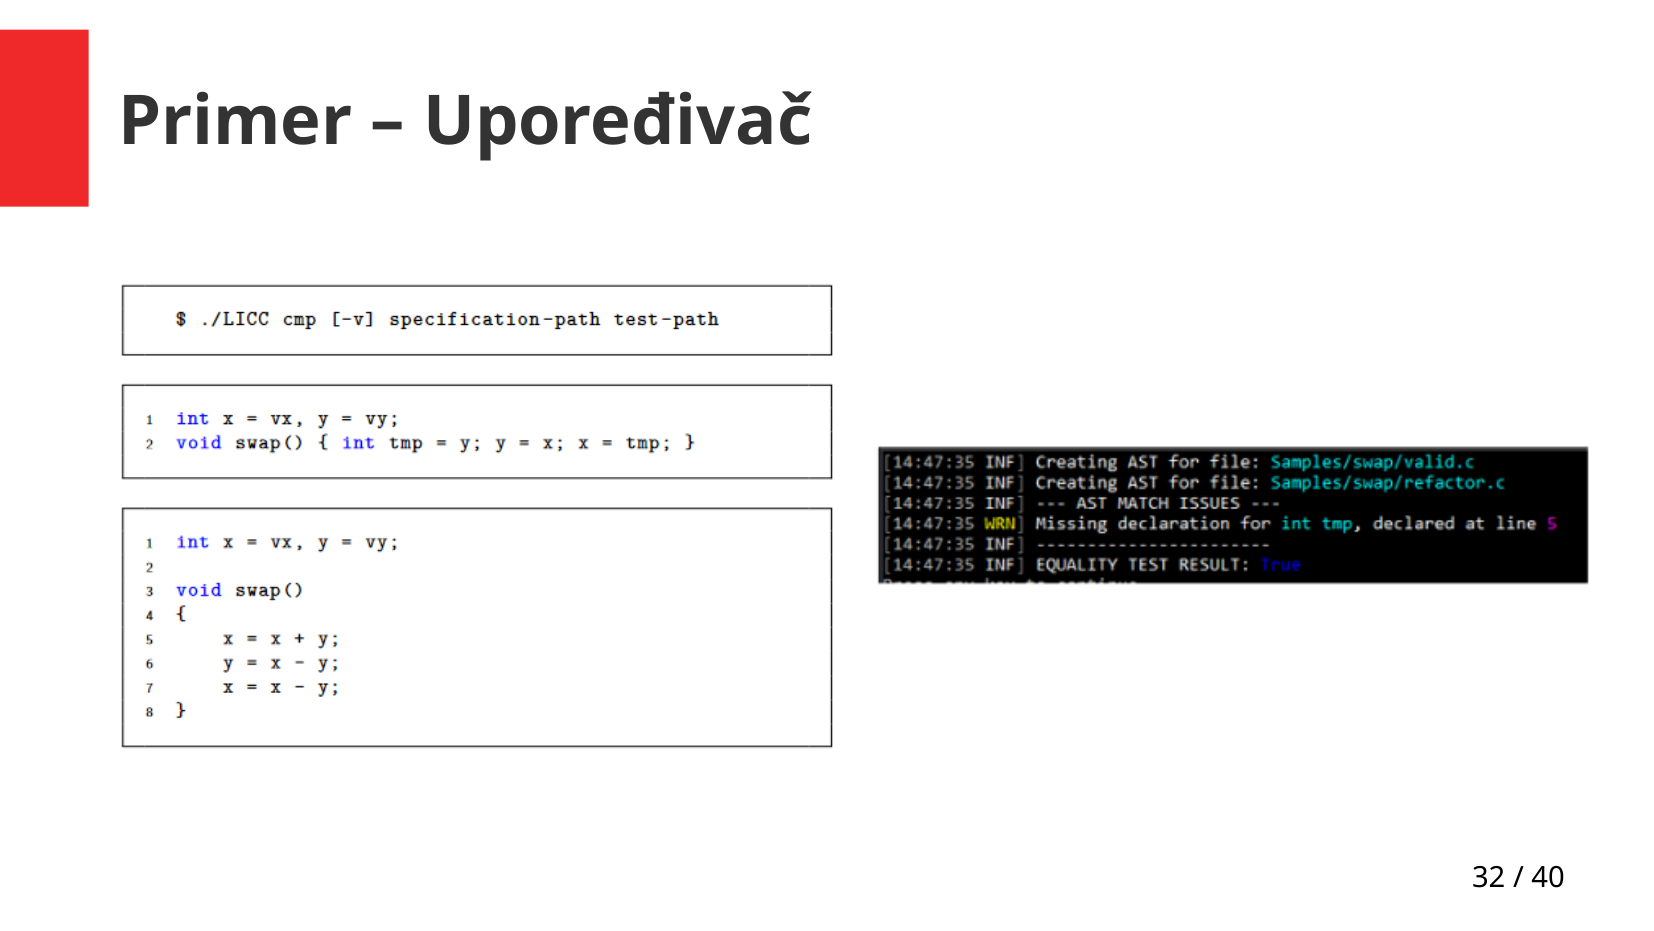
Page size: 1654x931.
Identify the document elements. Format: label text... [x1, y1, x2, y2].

title Primer – Upoređivač [118, 29, 1595, 207]
picture [118, 279, 839, 755]
picture [874, 442, 1595, 591]
